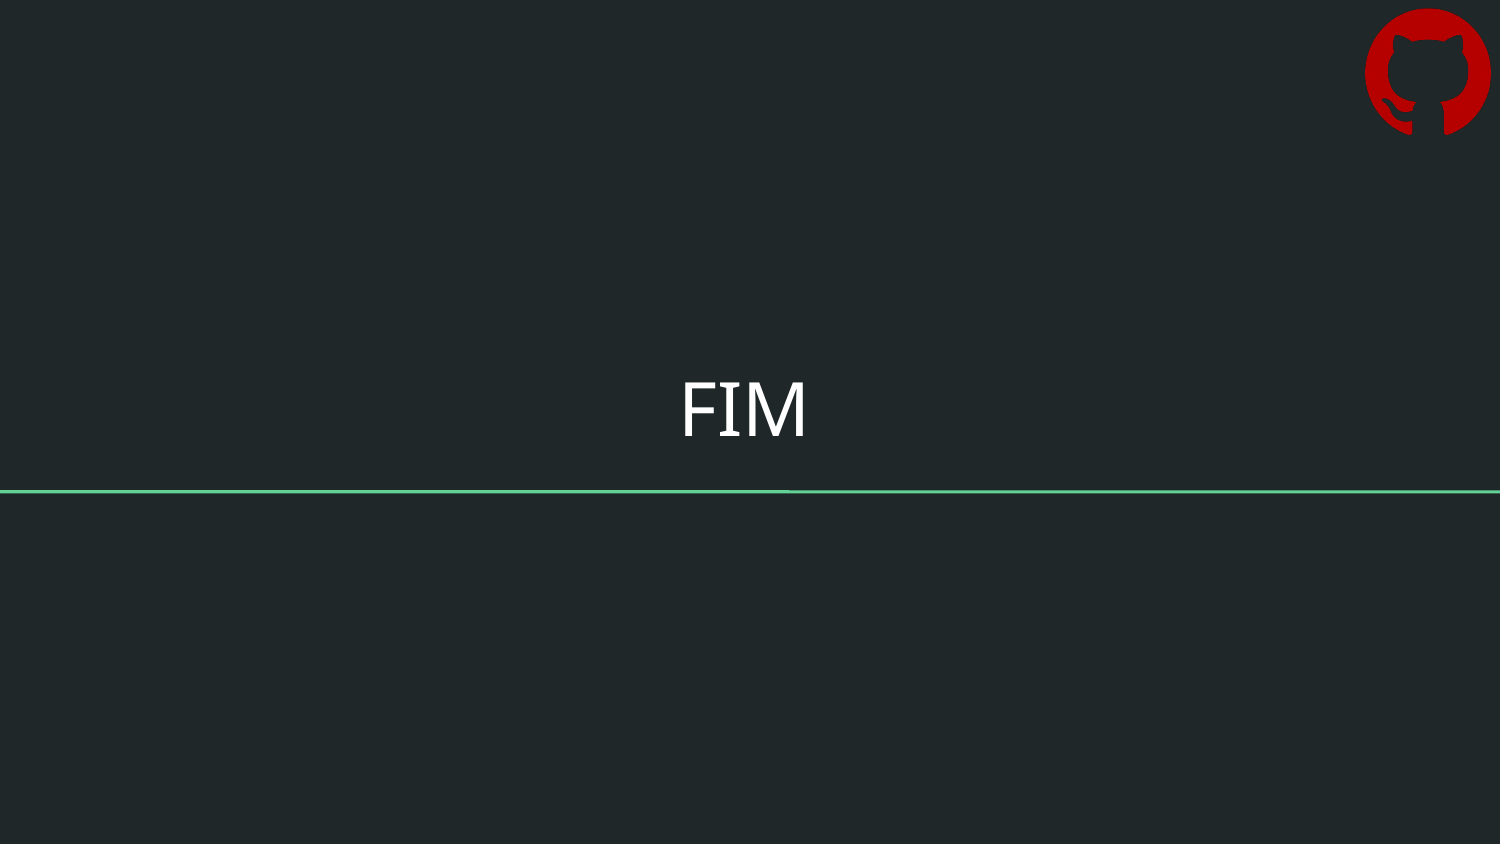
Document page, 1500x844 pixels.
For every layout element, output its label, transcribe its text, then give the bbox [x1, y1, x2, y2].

title FIM [663, 339, 837, 467]
picture [1356, 0, 1500, 144]
